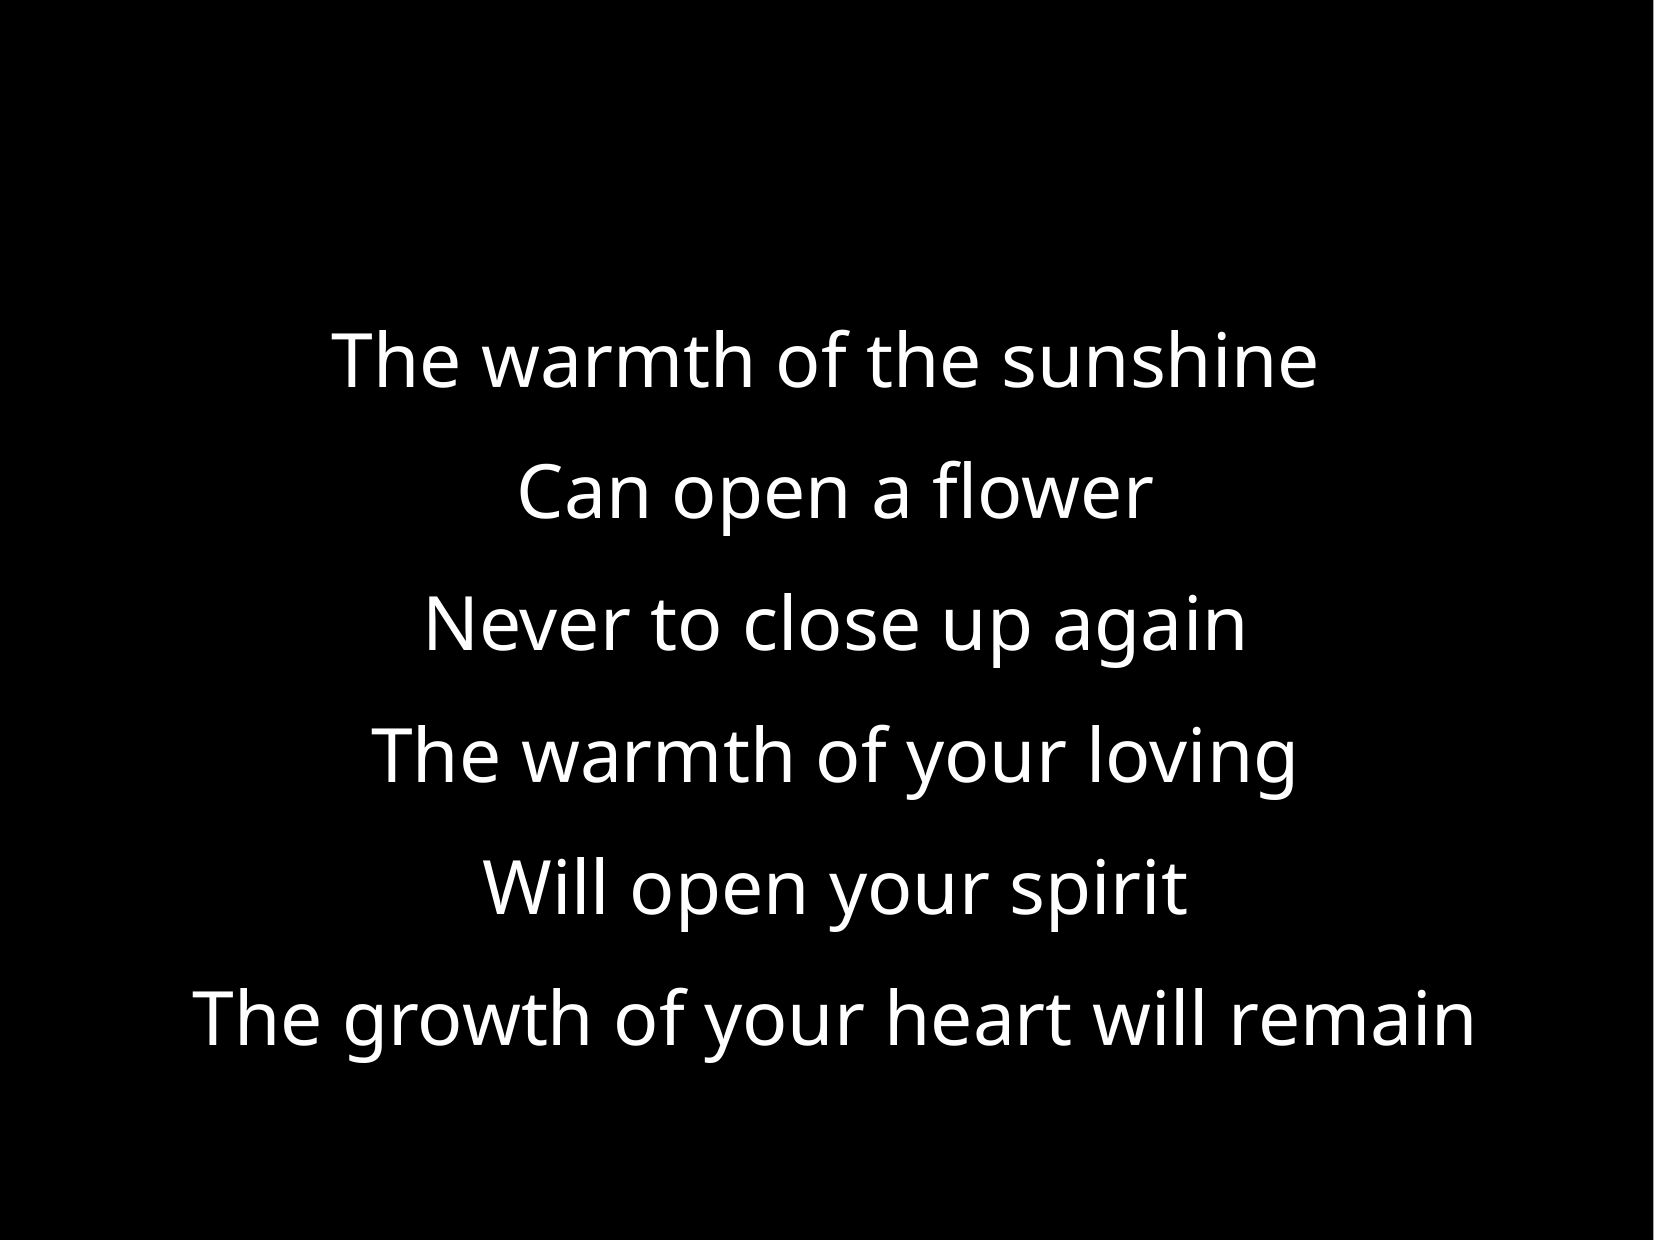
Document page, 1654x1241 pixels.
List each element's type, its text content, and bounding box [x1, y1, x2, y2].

list The warmth of the sunshine Can open a flower Never to close up again The warmth of your loving Will open your spirit The growth of your heart will remain [0, 307, 1654, 1229]
